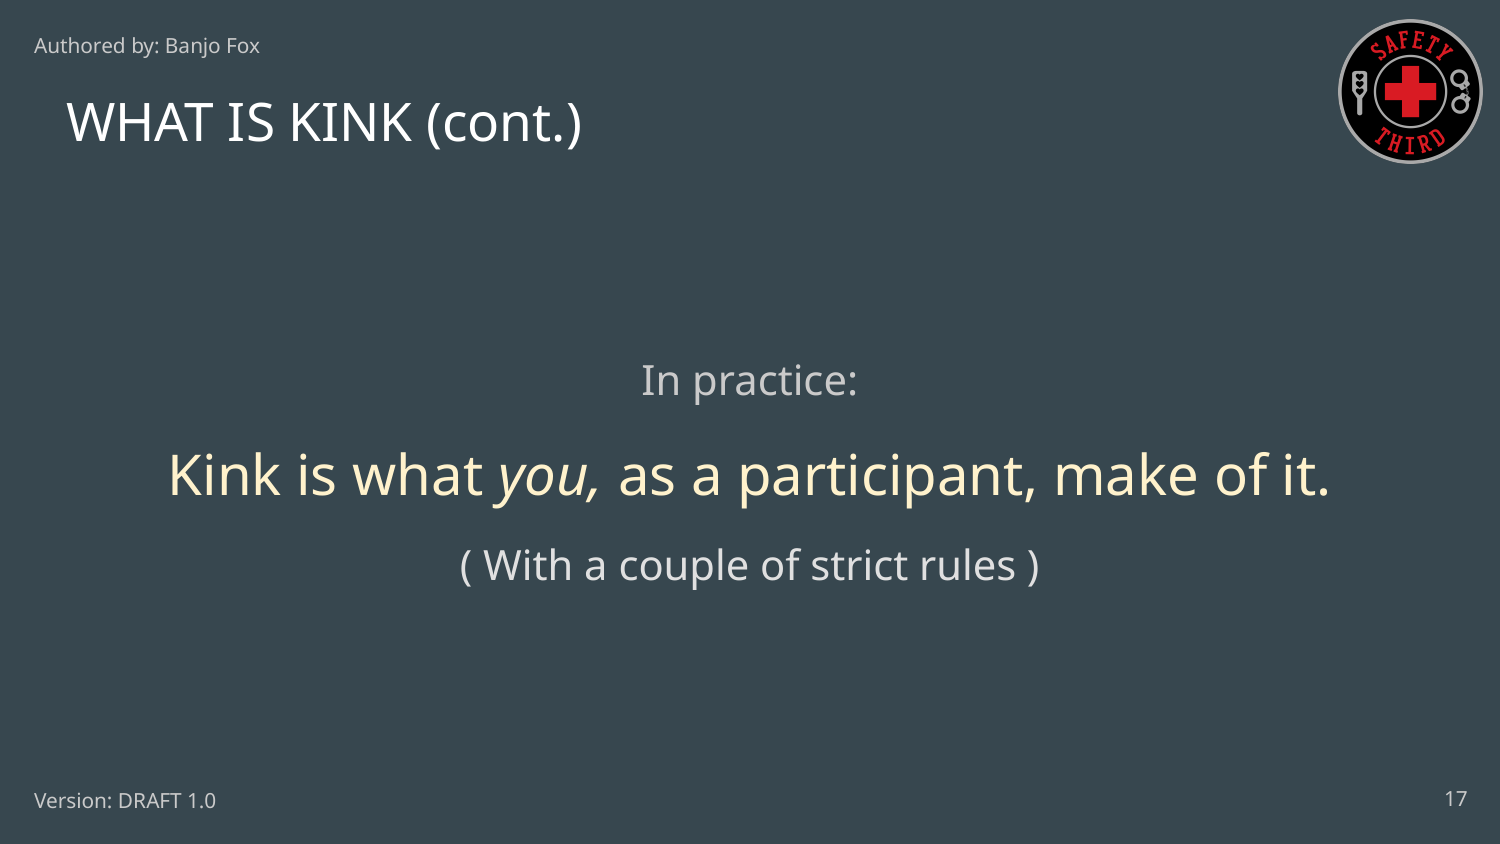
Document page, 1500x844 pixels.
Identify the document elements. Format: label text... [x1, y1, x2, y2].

title WHAT IS KINK (cont.) [51, 72, 1319, 167]
picture [1338, 19, 1483, 164]
list In practice: Kink is what you, as a participant, make of it. ( With a couple of strict rules ) [51, 187, 1449, 748]
slide_number <number> [1392, 767, 1483, 833]
